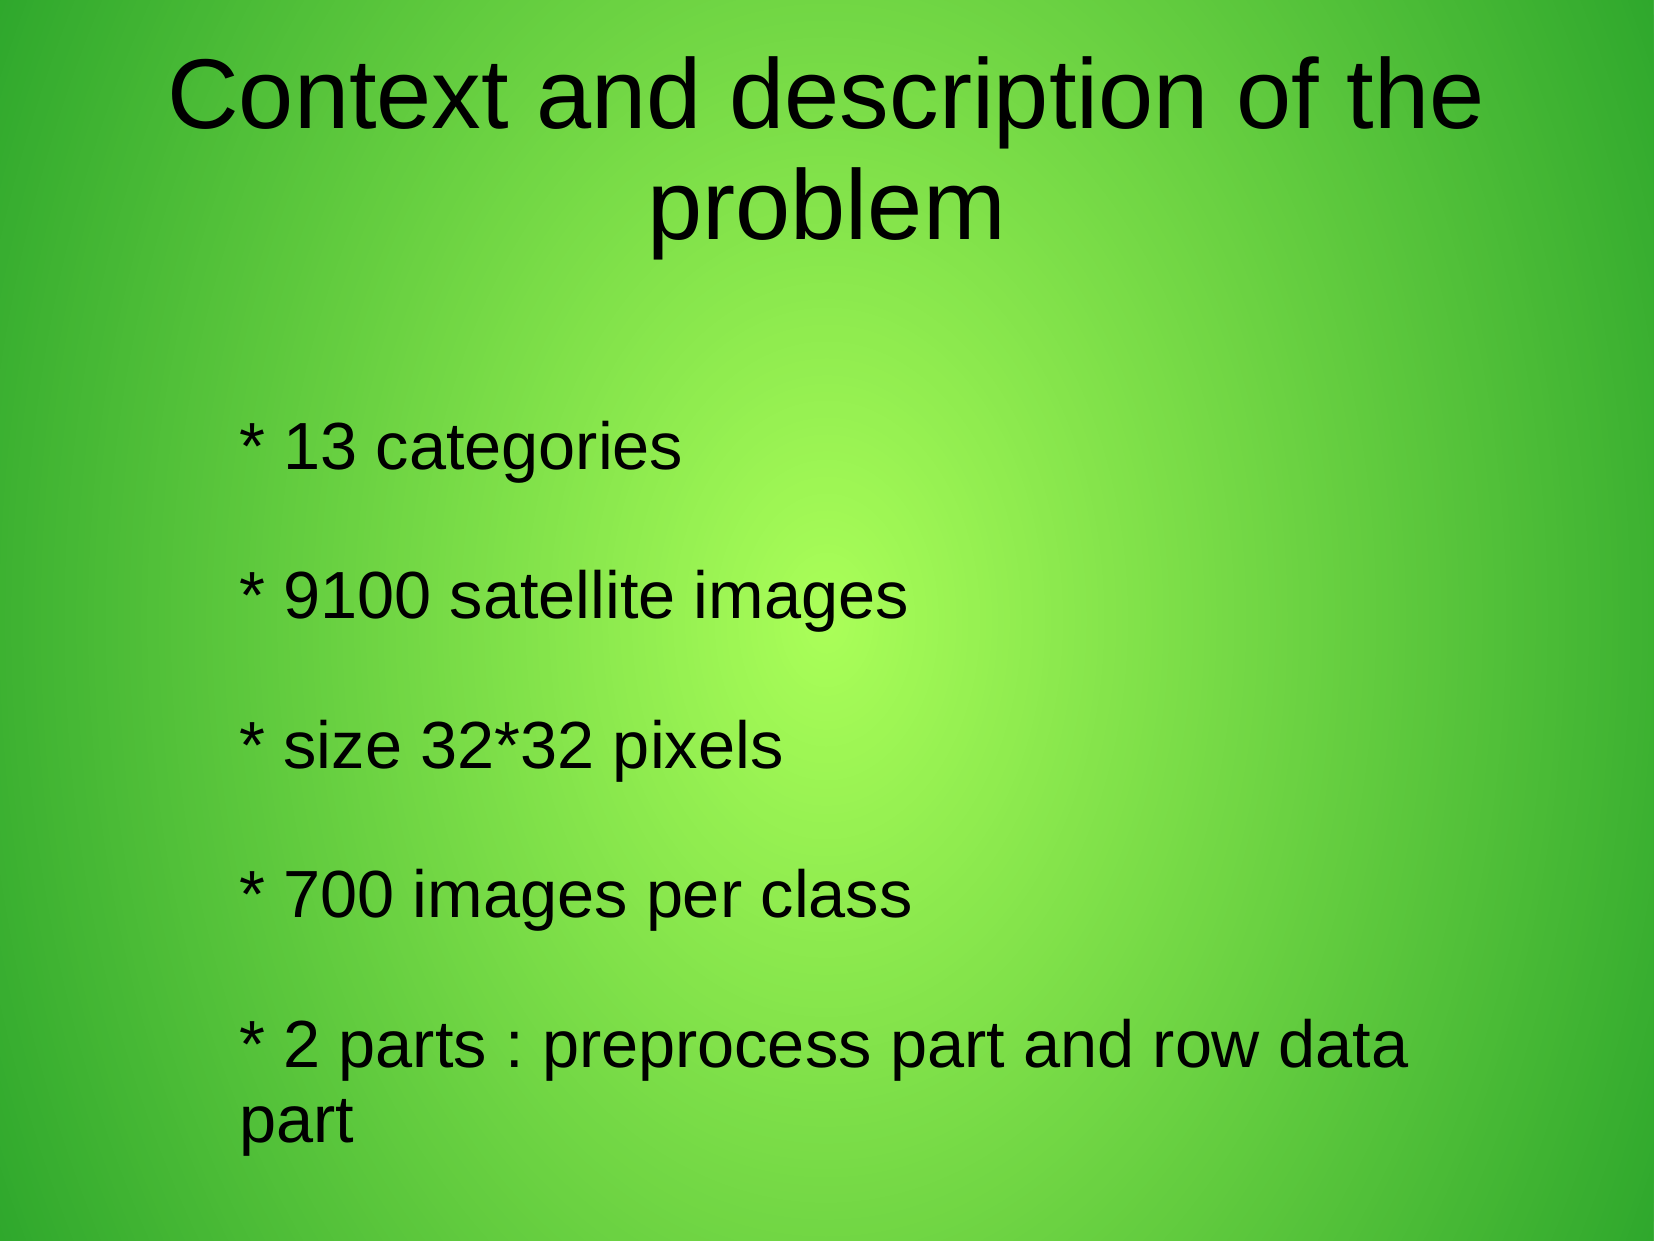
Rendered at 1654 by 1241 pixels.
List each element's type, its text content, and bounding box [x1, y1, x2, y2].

text_box * 13 categories * 9100 satellite images * size 32*32 pixels * 700 images per class * 2 parts : preprocess part and row data part [224, 401, 1477, 1165]
title Context and description of the problem [82, 38, 1571, 261]
